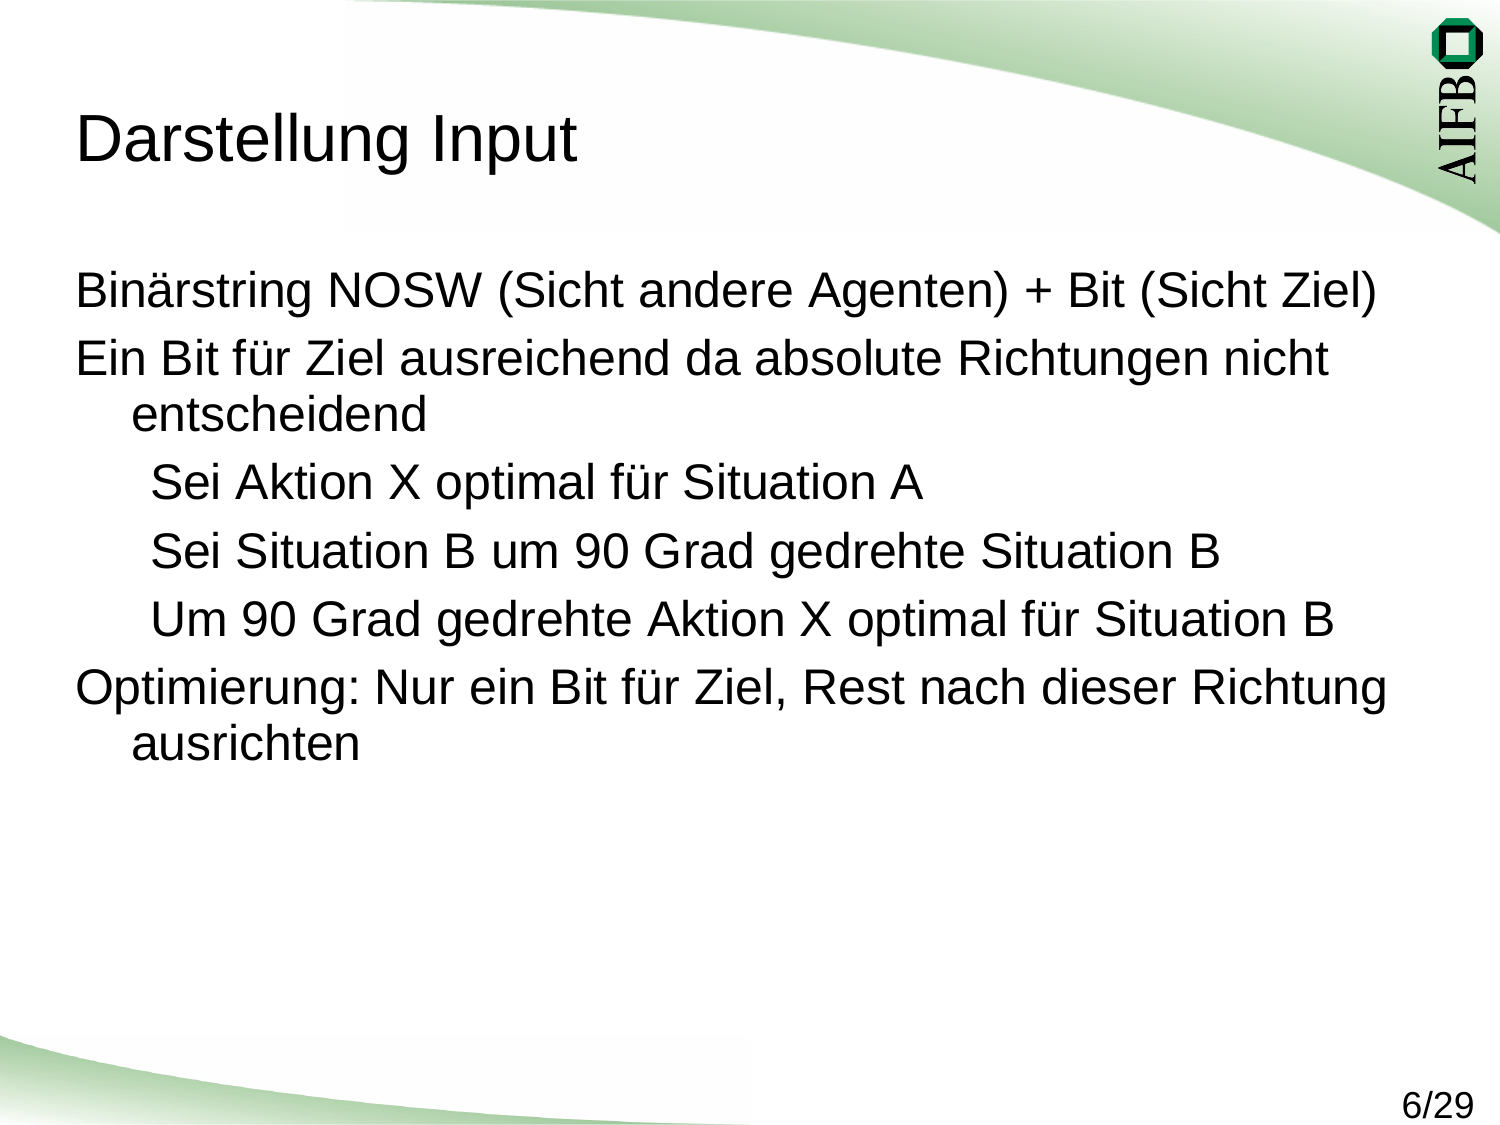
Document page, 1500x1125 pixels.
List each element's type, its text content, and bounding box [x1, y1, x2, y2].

picture [345, 0, 1500, 234]
list Binärstring NOSW (Sicht andere Agenten) + Bit (Sicht Ziel) Ein Bit für Ziel ausreichend da absolute Richtungen nicht entscheidend Sei Aktion X optimal für Situation A Sei Situation B um 90 Grad gedrehte Situation B Um 90 Grad gedrehte Aktion X optimal für Situation B Optimierung: Nur ein Bit für Ziel, Rest nach dieser Richtung ausrichten [75, 262, 1426, 1057]
picture [0, 1035, 751, 1125]
title Darstellung Input [75, 45, 958, 233]
